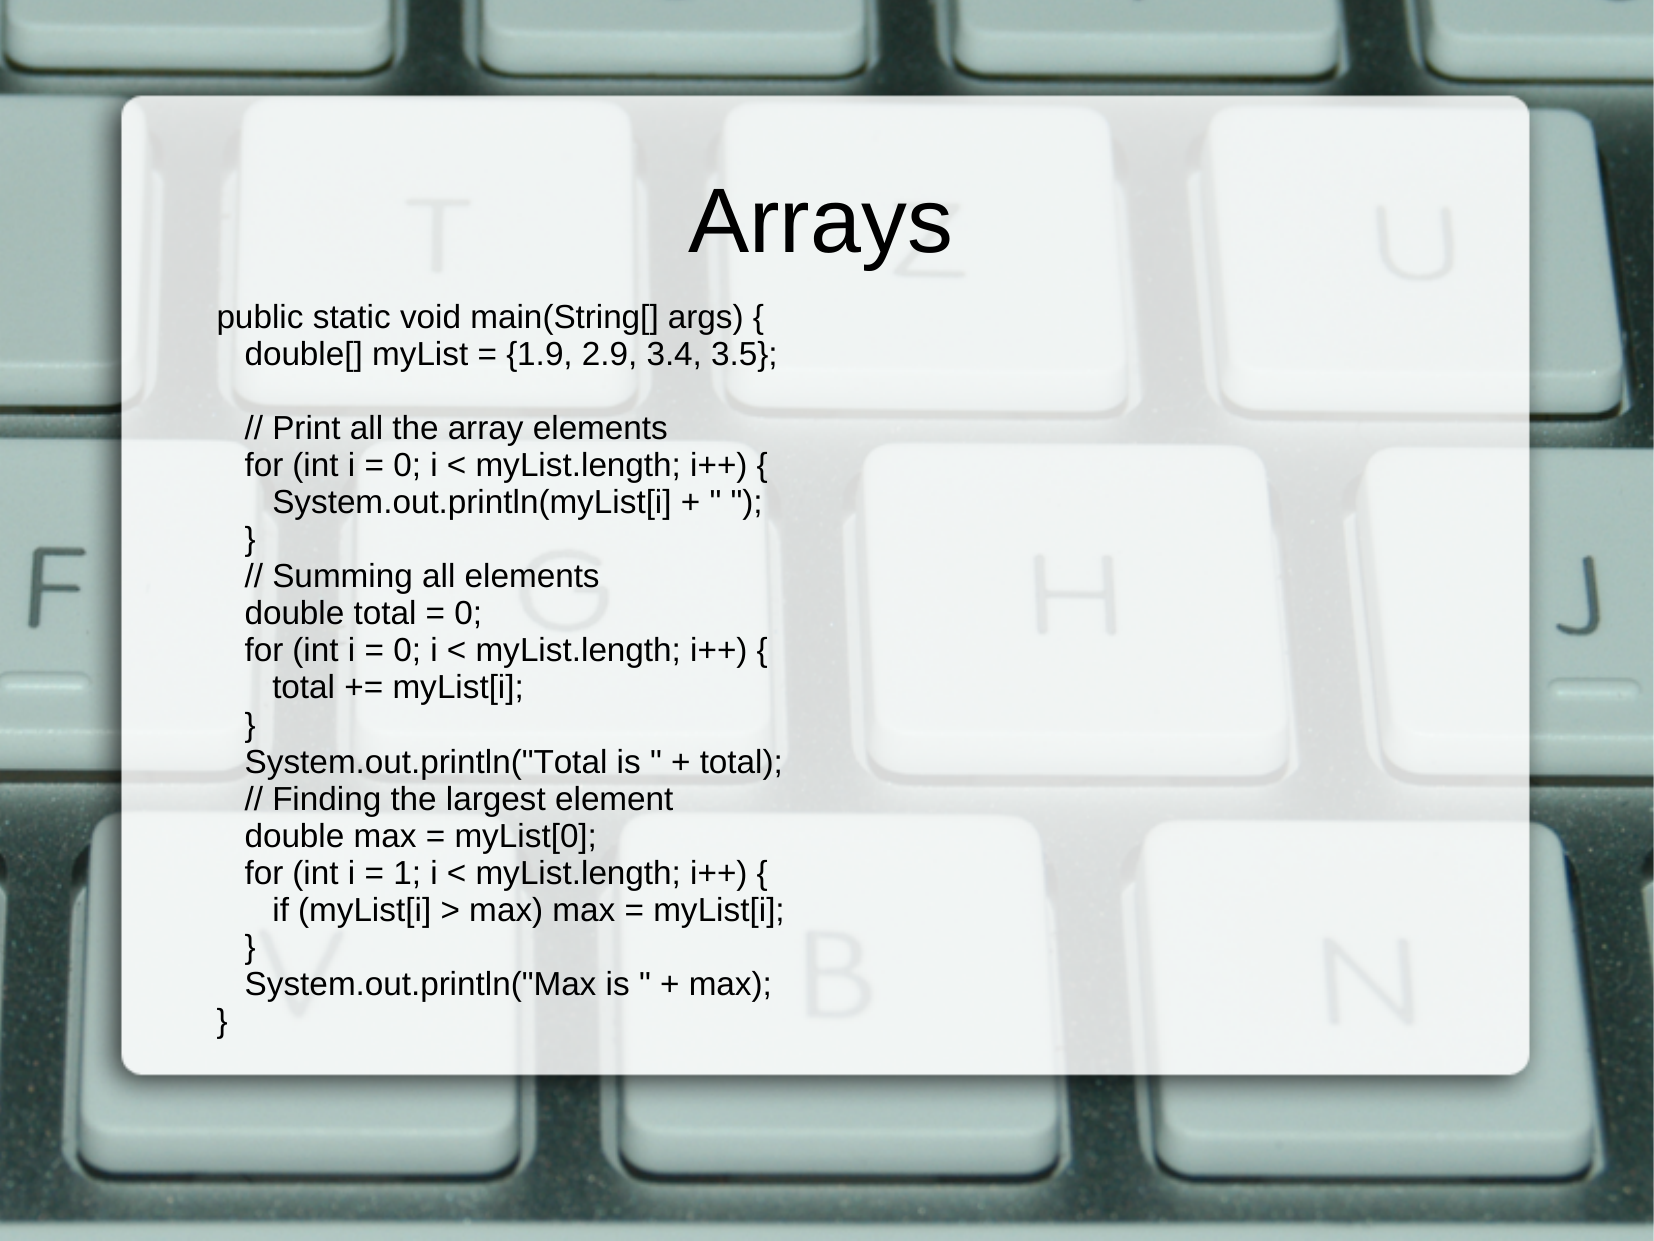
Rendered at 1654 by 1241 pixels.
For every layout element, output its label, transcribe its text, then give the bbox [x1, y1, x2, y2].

title Arrays [135, 117, 1506, 325]
text_box public static void main(String[] args) { double[] myList = {1.9, 2.9, 3.4, 3.5}; // Print all the array elements for (int i = 0; i < myList.length; i++) { System.out.println(myList[i] + " "); } // Summing all elements double total = 0; for (int i = 0; i < myList.length; i++) { total += myList[i]; } System.out.println("Total is " + total); // Finding the largest element double max = myList[0]; for (int i = 1; i < myList.length; i++) { if (myList[i] > max) max = myList[i]; } System.out.println("Max is " + max); } [188, 298, 1571, 1241]
picture [0, 0, 1654, 1241]
